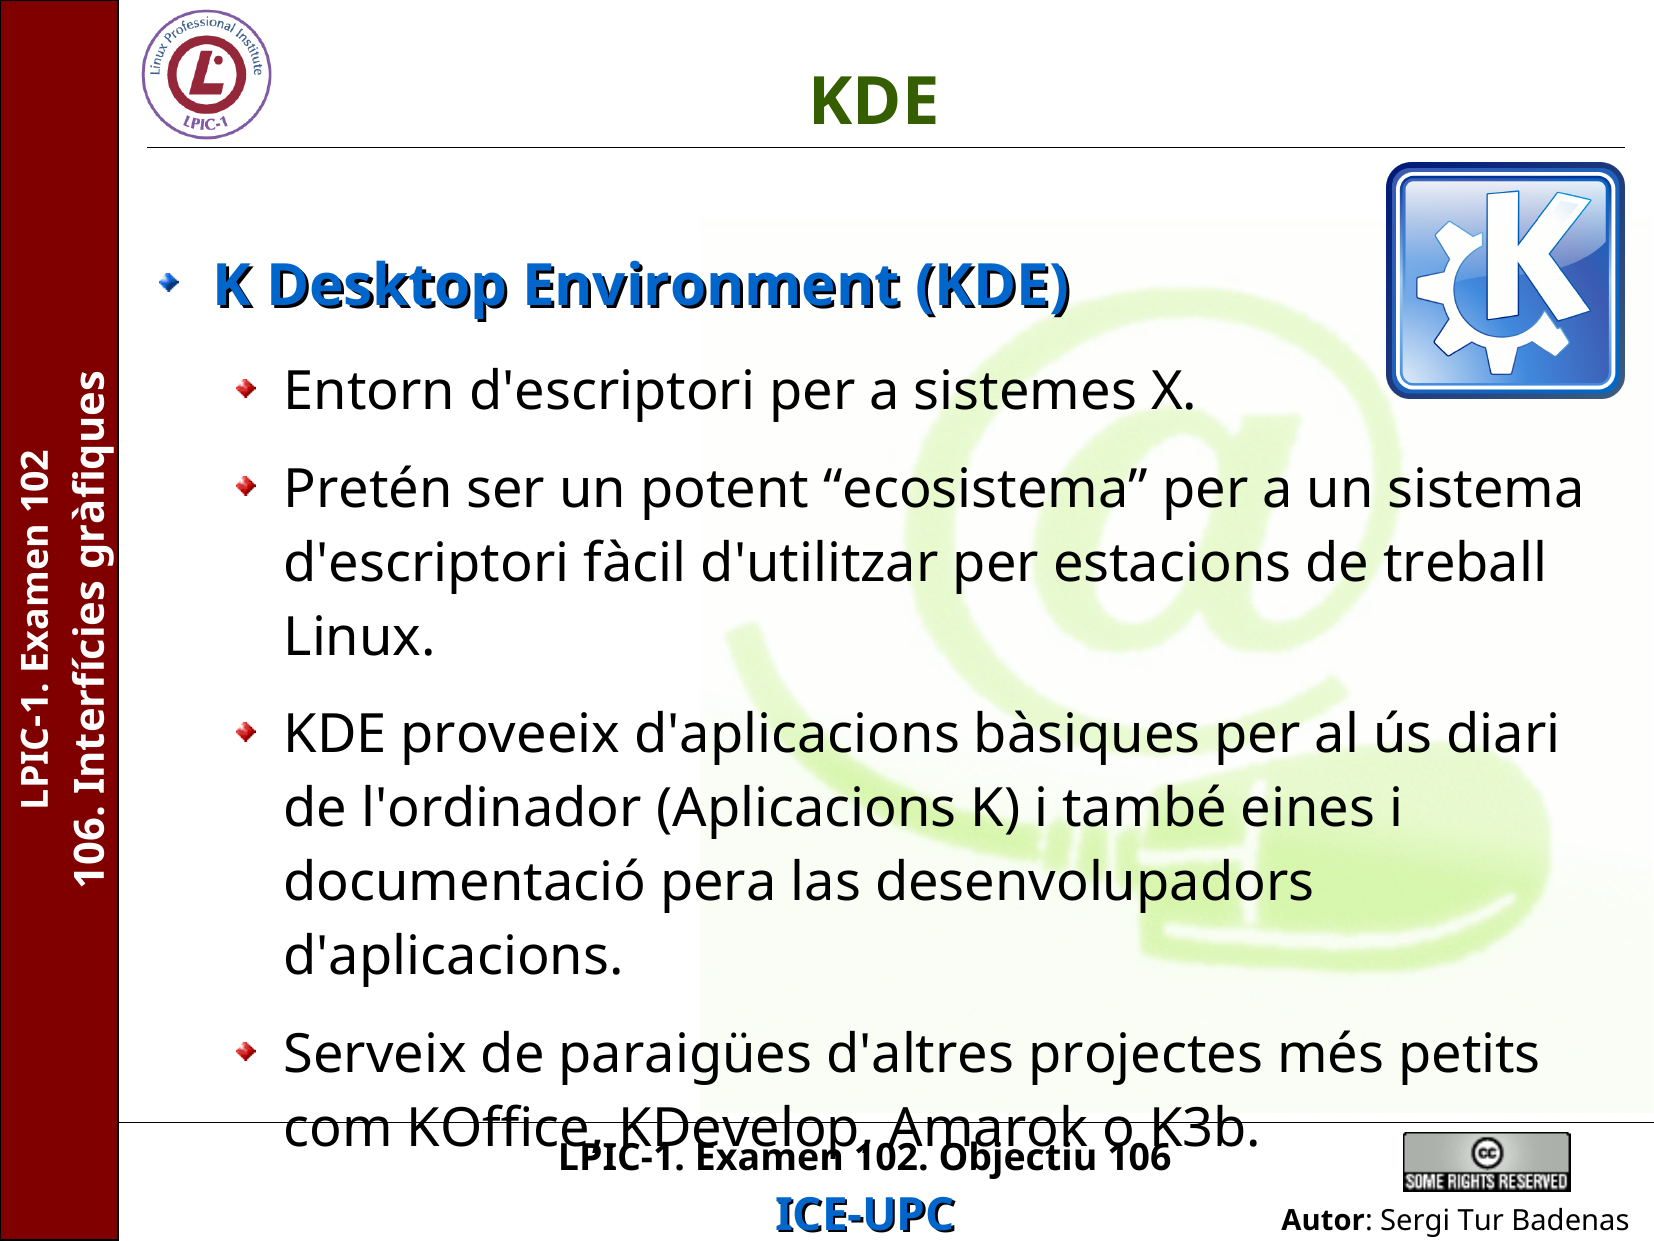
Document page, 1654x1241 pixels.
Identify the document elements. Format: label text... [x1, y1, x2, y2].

picture [135, 5, 277, 49]
title KDE [129, 49, 1619, 148]
picture [700, 162, 1654, 1113]
list K Desktop Environment (KDE) Entorn d'escriptori per a sistemes X. Pretén ser un potent “ecosistema” per a un sistema d'escriptori fàcil d'utilitzar per estacions de treball Linux. KDE proveeix d'aplicacions bàsiques per al ús diari de l'ordinador (Aplicacions K) i també eines i documentació pera las desenvolupadors d'aplicacions. Serveix de paraigües d'altres projectes més petits com KOffice, KDevelop, Amarok o K3b. [141, 242, 1630, 1078]
picture [1403, 1132, 1571, 1192]
